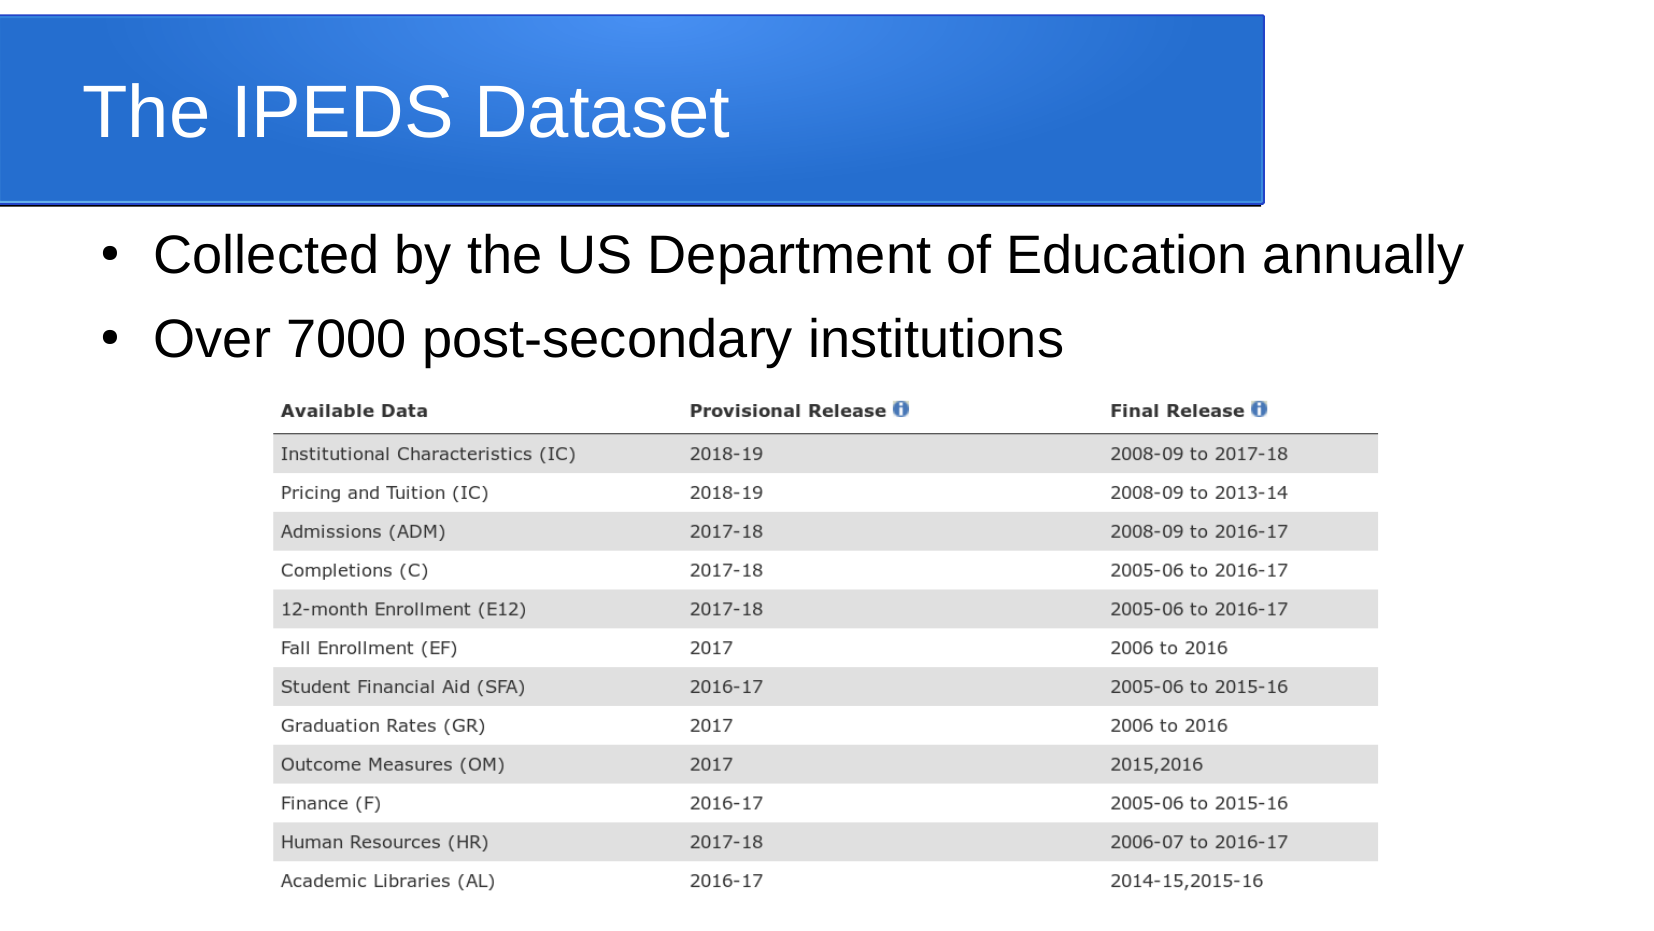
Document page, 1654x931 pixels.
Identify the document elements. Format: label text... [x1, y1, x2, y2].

list Collected by the US Department of Education annually Over 7000 post-secondary institutions [82, 224, 1571, 376]
picture [255, 389, 1391, 913]
title The IPEDS Dataset [82, 35, 1235, 189]
